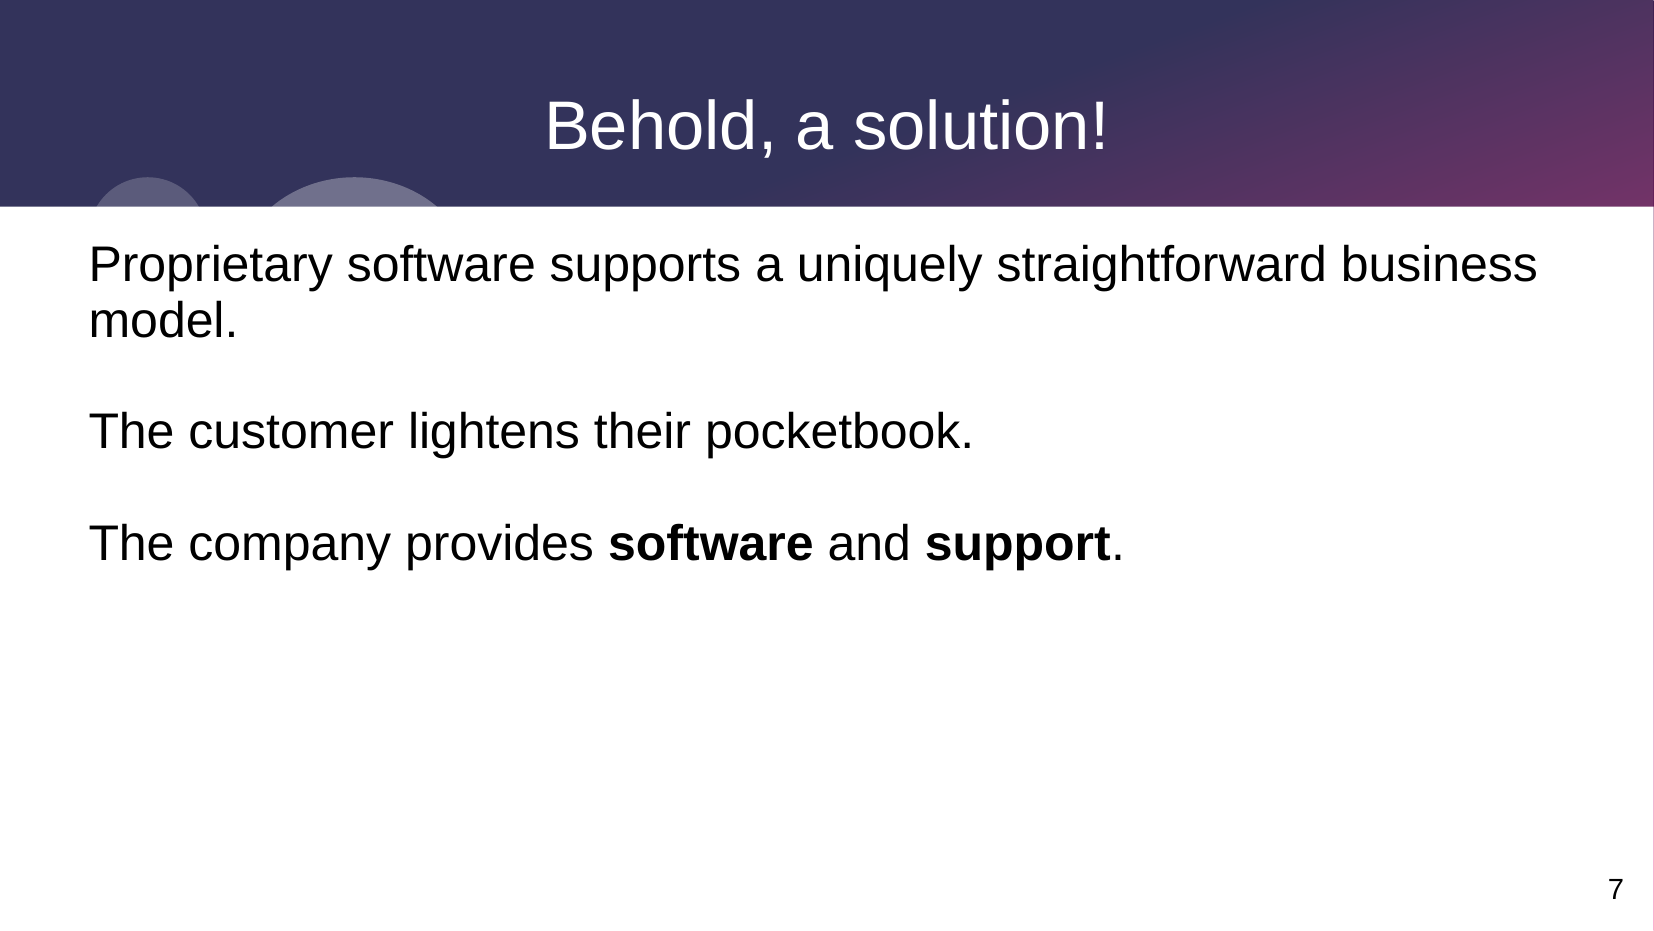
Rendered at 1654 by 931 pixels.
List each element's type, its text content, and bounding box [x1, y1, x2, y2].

title Behold, a solution! [88, 44, 1565, 207]
subtitle Proprietary software supports a uniquely straightforward business model. The customer lightens their pocketbook. The company provides software and support. [88, 236, 1565, 827]
